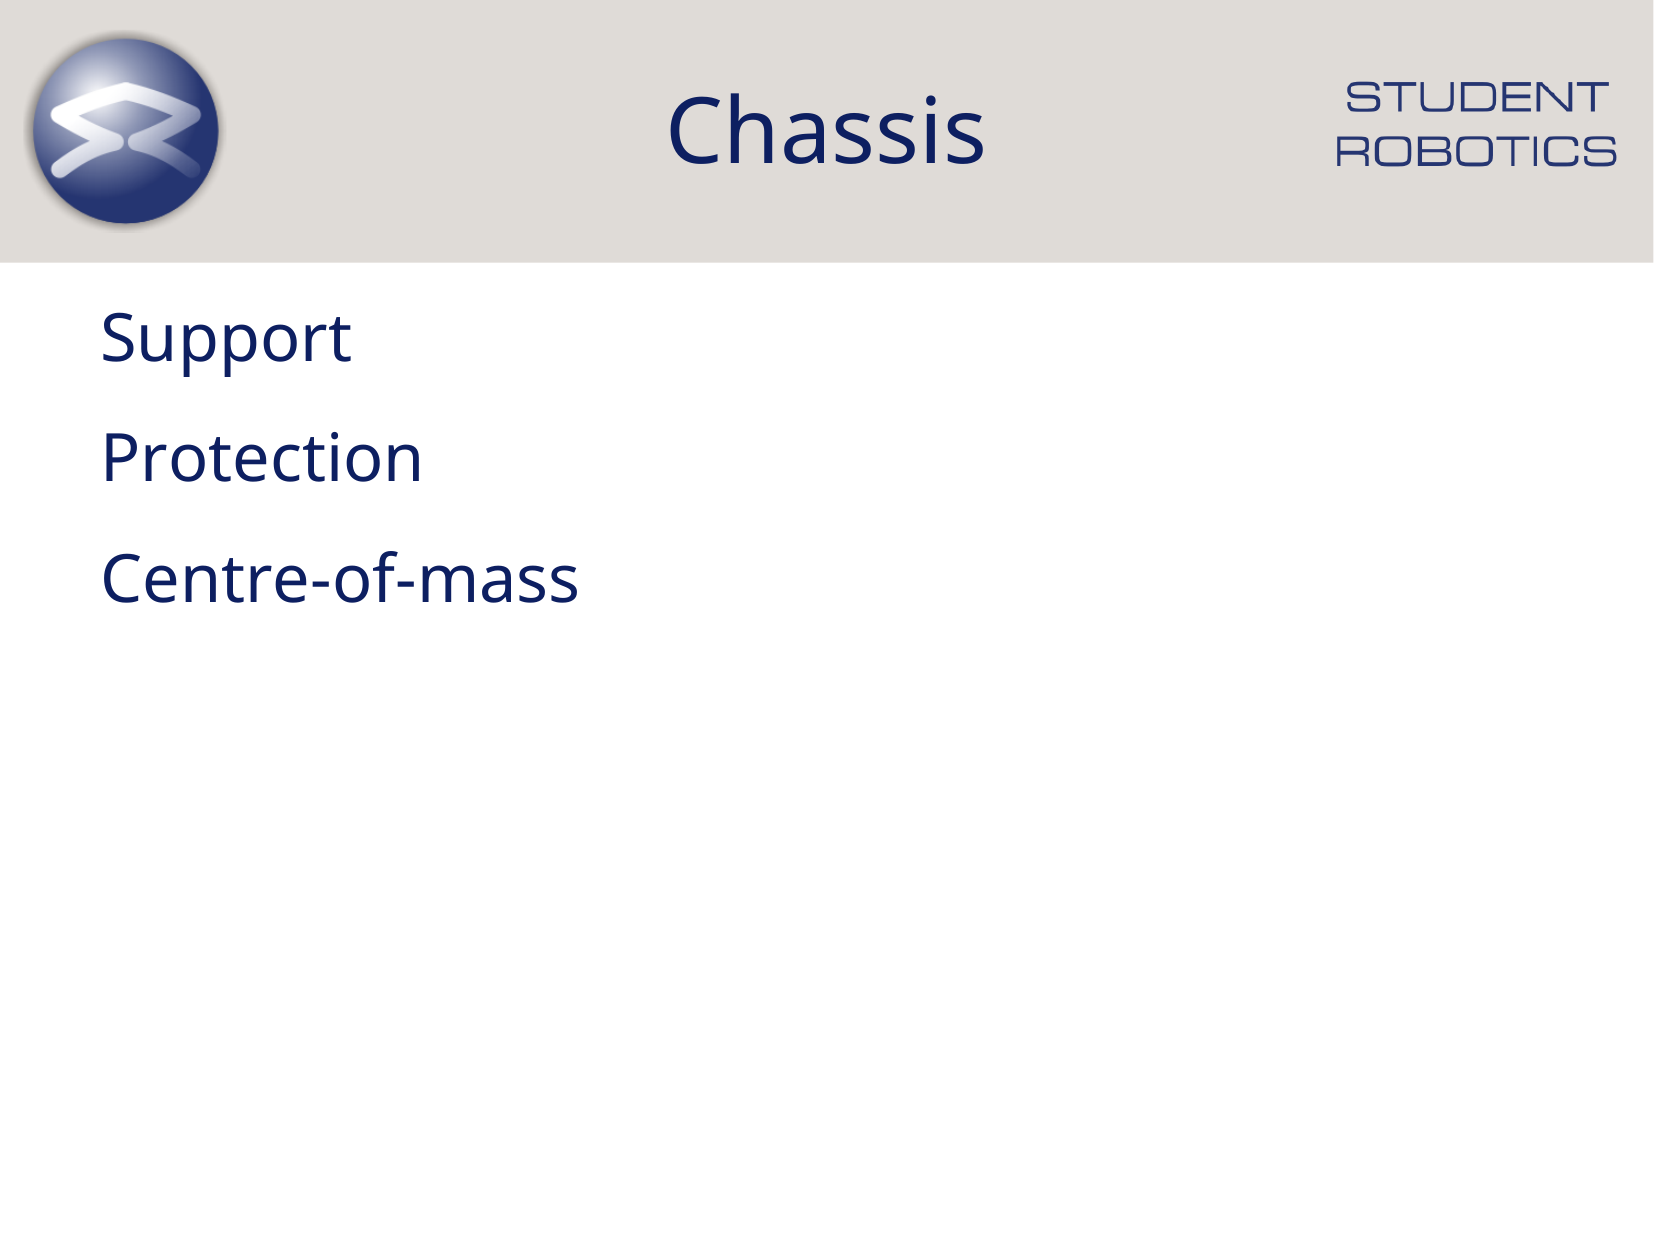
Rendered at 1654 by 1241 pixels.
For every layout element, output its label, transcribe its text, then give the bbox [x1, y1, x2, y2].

title Chassis [82, 7, 1571, 250]
picture [9, 19, 82, 245]
picture [1571, 68, 1633, 174]
list Support Protection Centre-of-mass [82, 290, 1571, 1094]
